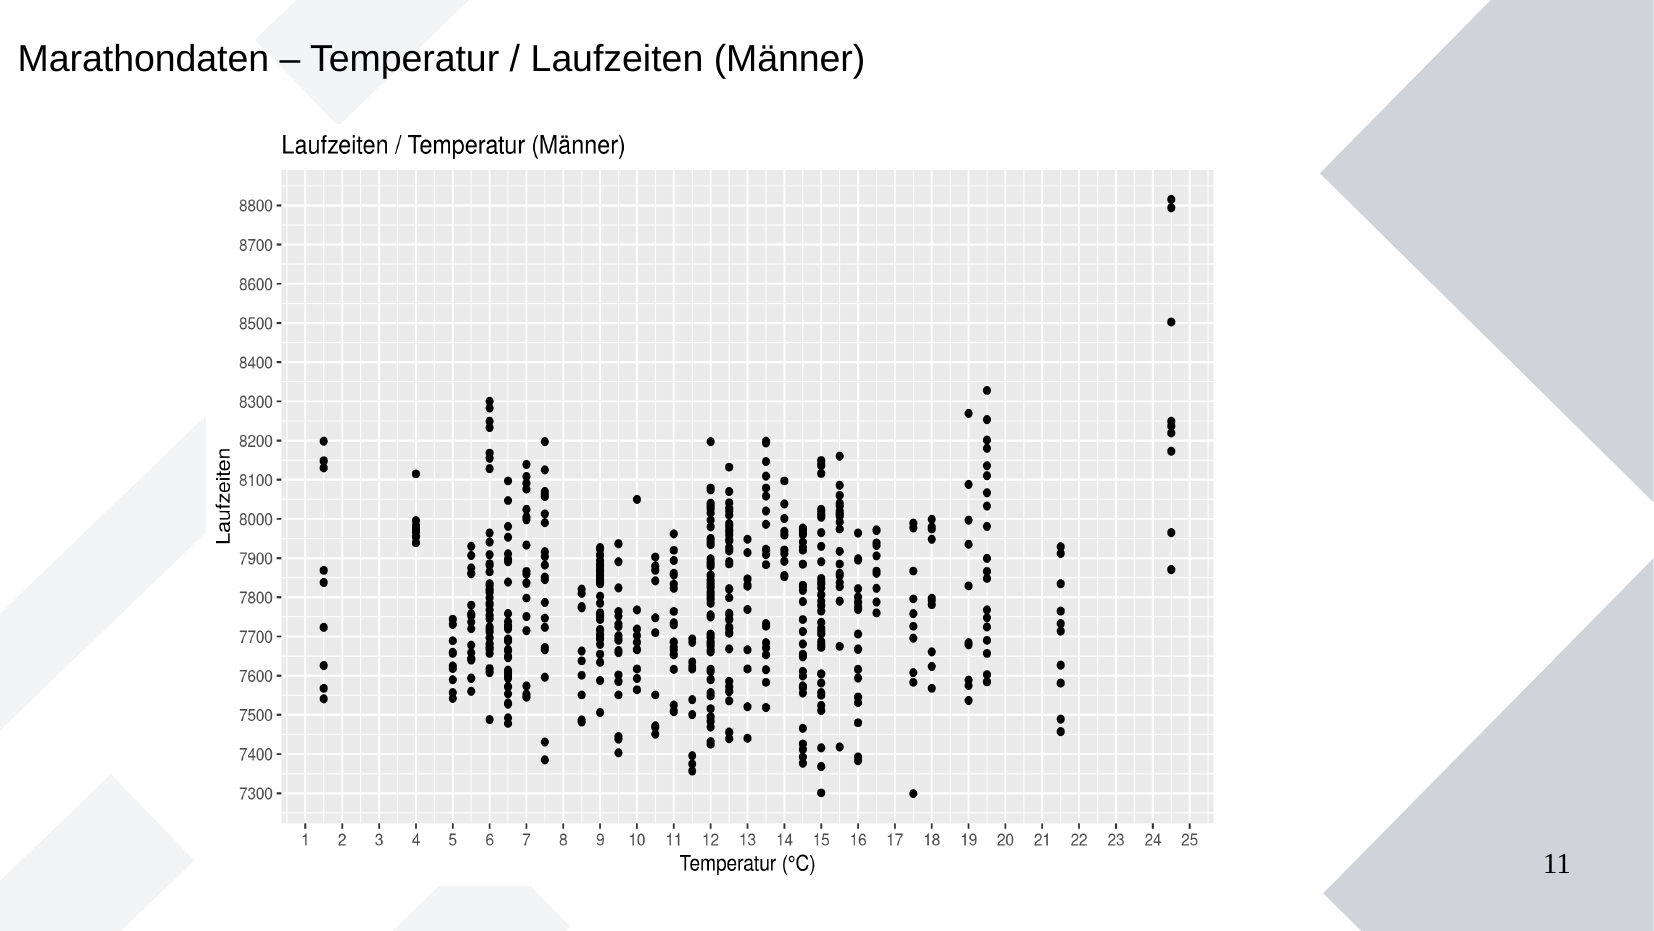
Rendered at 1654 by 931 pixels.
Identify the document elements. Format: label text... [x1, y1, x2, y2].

title Marathondaten – Temperatur / Laufzeiten (Männer) [17, 27, 1506, 89]
picture [206, 124, 1223, 886]
